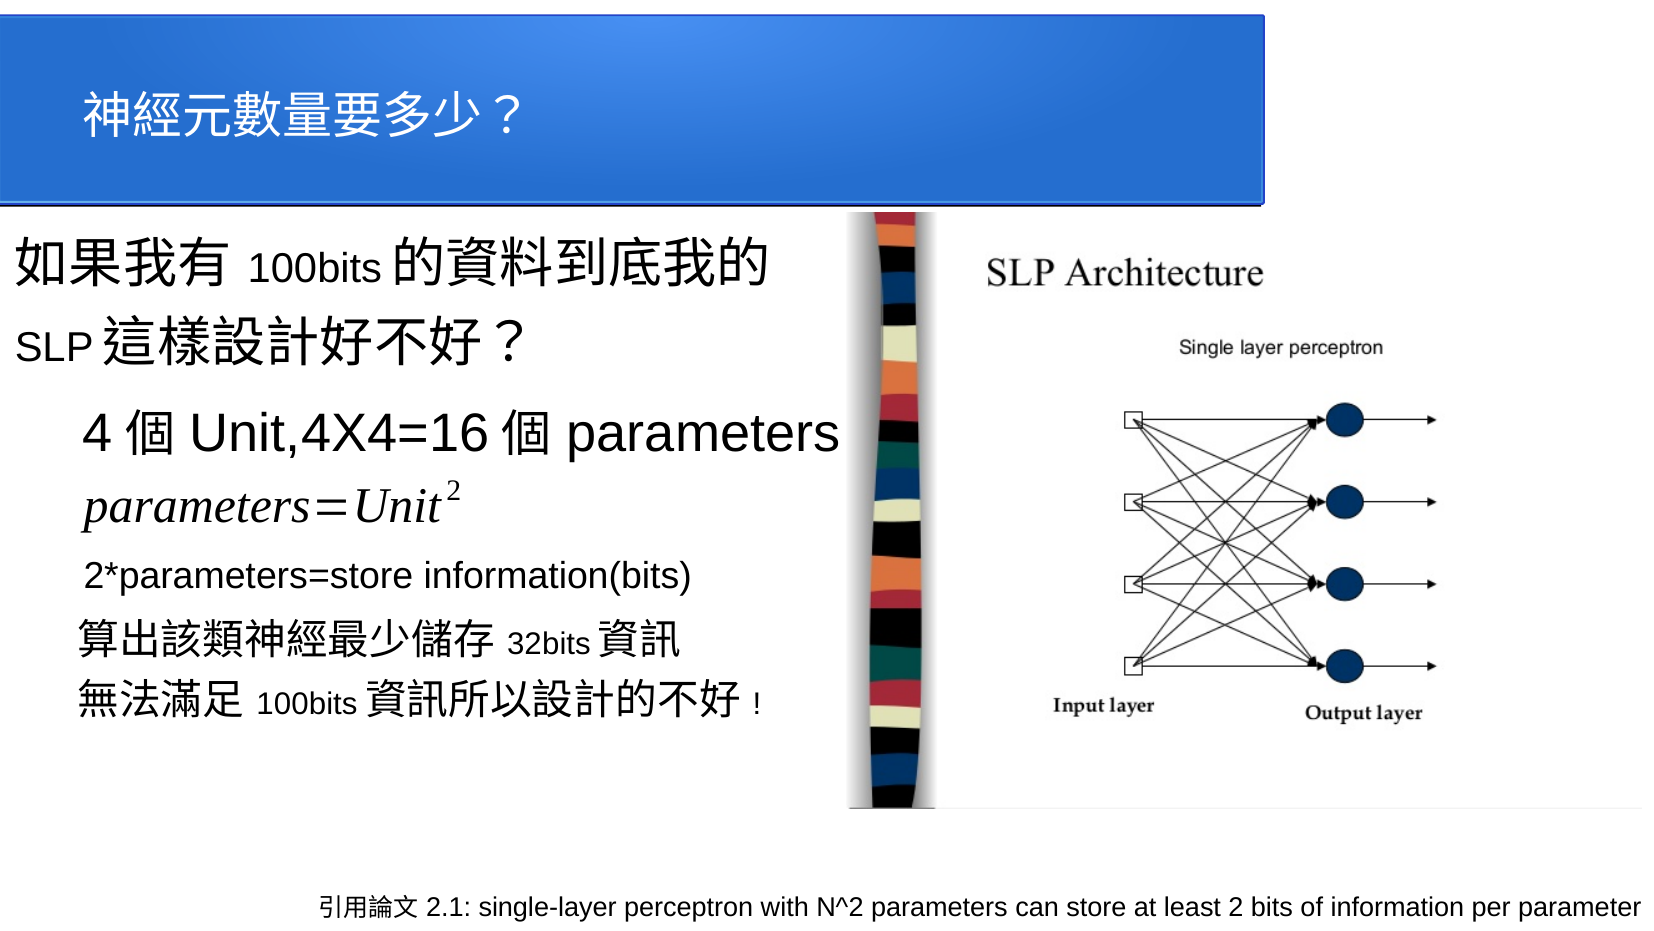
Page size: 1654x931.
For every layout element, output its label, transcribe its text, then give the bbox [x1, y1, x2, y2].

chart [65, 472, 474, 535]
list 4個Unit,4X4=16個parameters [82, 224, 846, 764]
text_box 2*parameters=store information(bits) [68, 547, 707, 598]
title 神經元數量要多少？ [82, 35, 1235, 189]
text_box 如果我有100bits的資料到底我的SLP這樣設計好不好？ [0, 212, 839, 394]
text_box 算出該類神經最少儲存32bits資訊 無法滿足100bits資訊所以設計的不好! [62, 598, 775, 843]
text_box 引用論文2.1: single-layer perceptron with N^2 parameters can store at least 2 bits of information per parameter [304, 879, 1654, 928]
picture [846, 212, 1642, 810]
